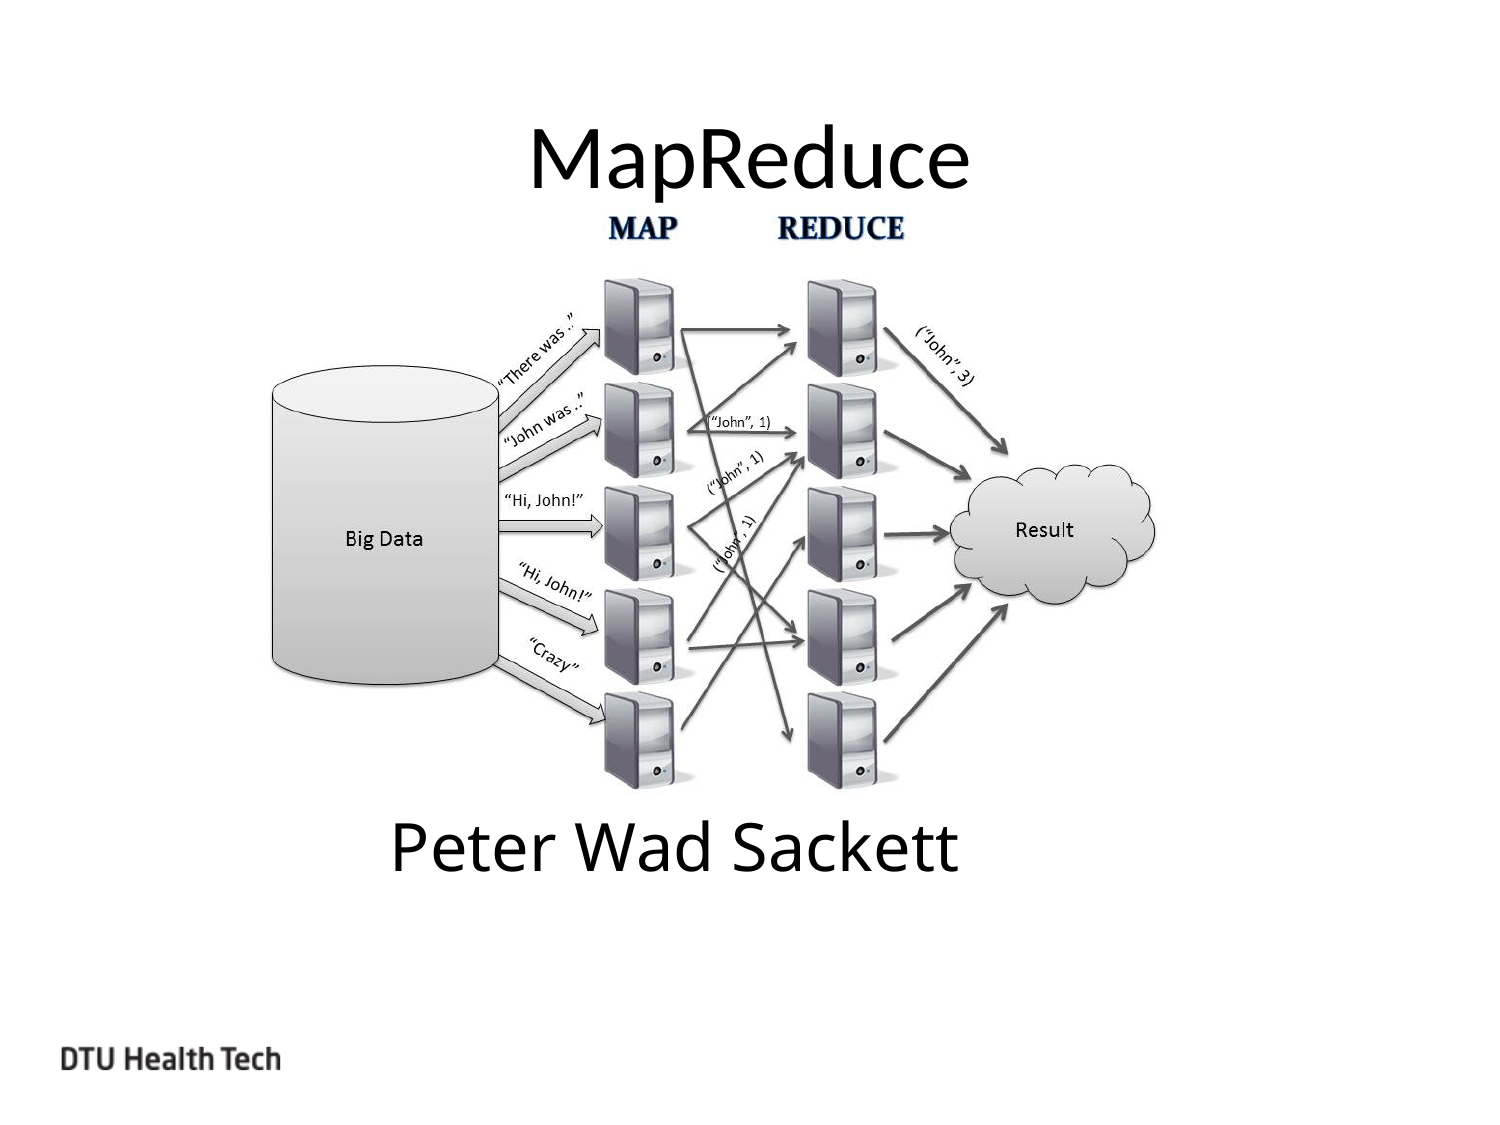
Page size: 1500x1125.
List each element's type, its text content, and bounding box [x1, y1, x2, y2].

title MapReduce [75, 45, 1426, 258]
picture [46, 1031, 751, 1088]
picture [246, 258, 1172, 856]
text_box Peter Wad Sackett [375, 796, 1061, 893]
